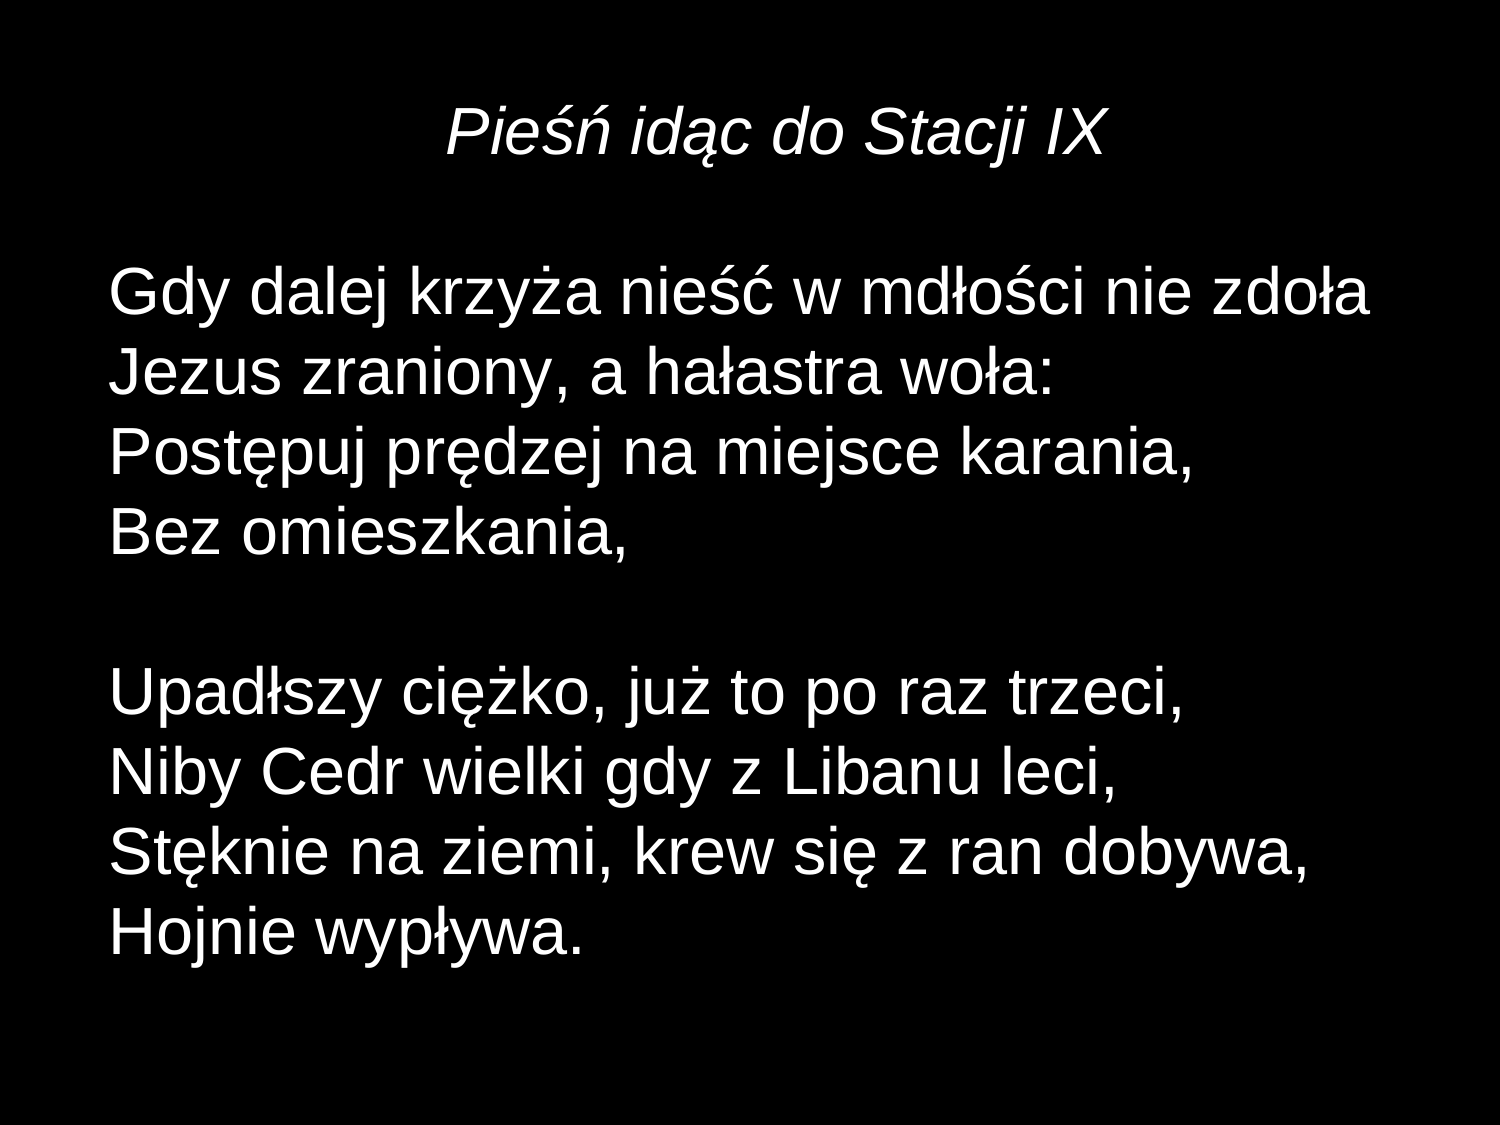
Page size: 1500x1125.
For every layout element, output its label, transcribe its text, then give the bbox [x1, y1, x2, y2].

text_box Pieśń idąc do Stacji IX Gdy dalej krzyża nieść w mdłości nie zdoła Jezus zraniony, a hałastra woła: Postępuj prędzej na miejsce karania, Bez omieszkania, Upadłszy ciężko, już to po raz trzeci, Niby Cedr wielki gdy z Libanu leci, Stęknie na ziemi, krew się z ran dobywa, Hojnie wypływa. [93, 80, 1465, 976]
